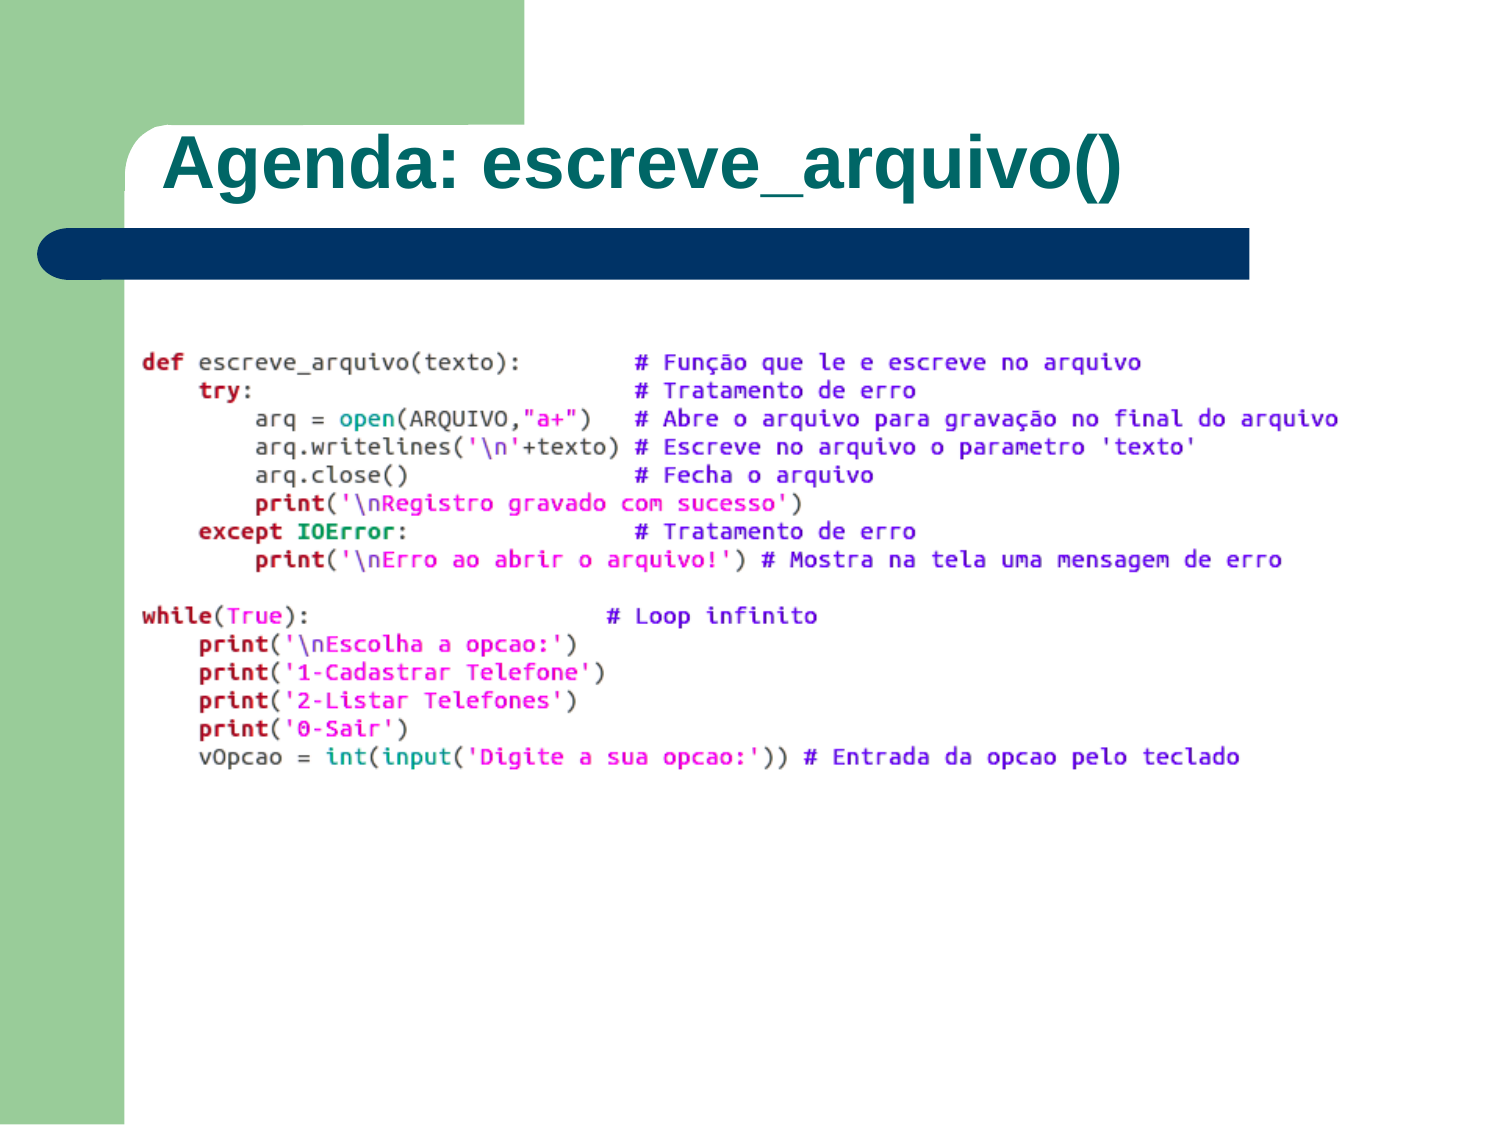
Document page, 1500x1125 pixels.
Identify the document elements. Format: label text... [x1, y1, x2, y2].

picture [141, 350, 1372, 779]
title Agenda: escreve_arquivo() [146, 49, 1500, 213]
